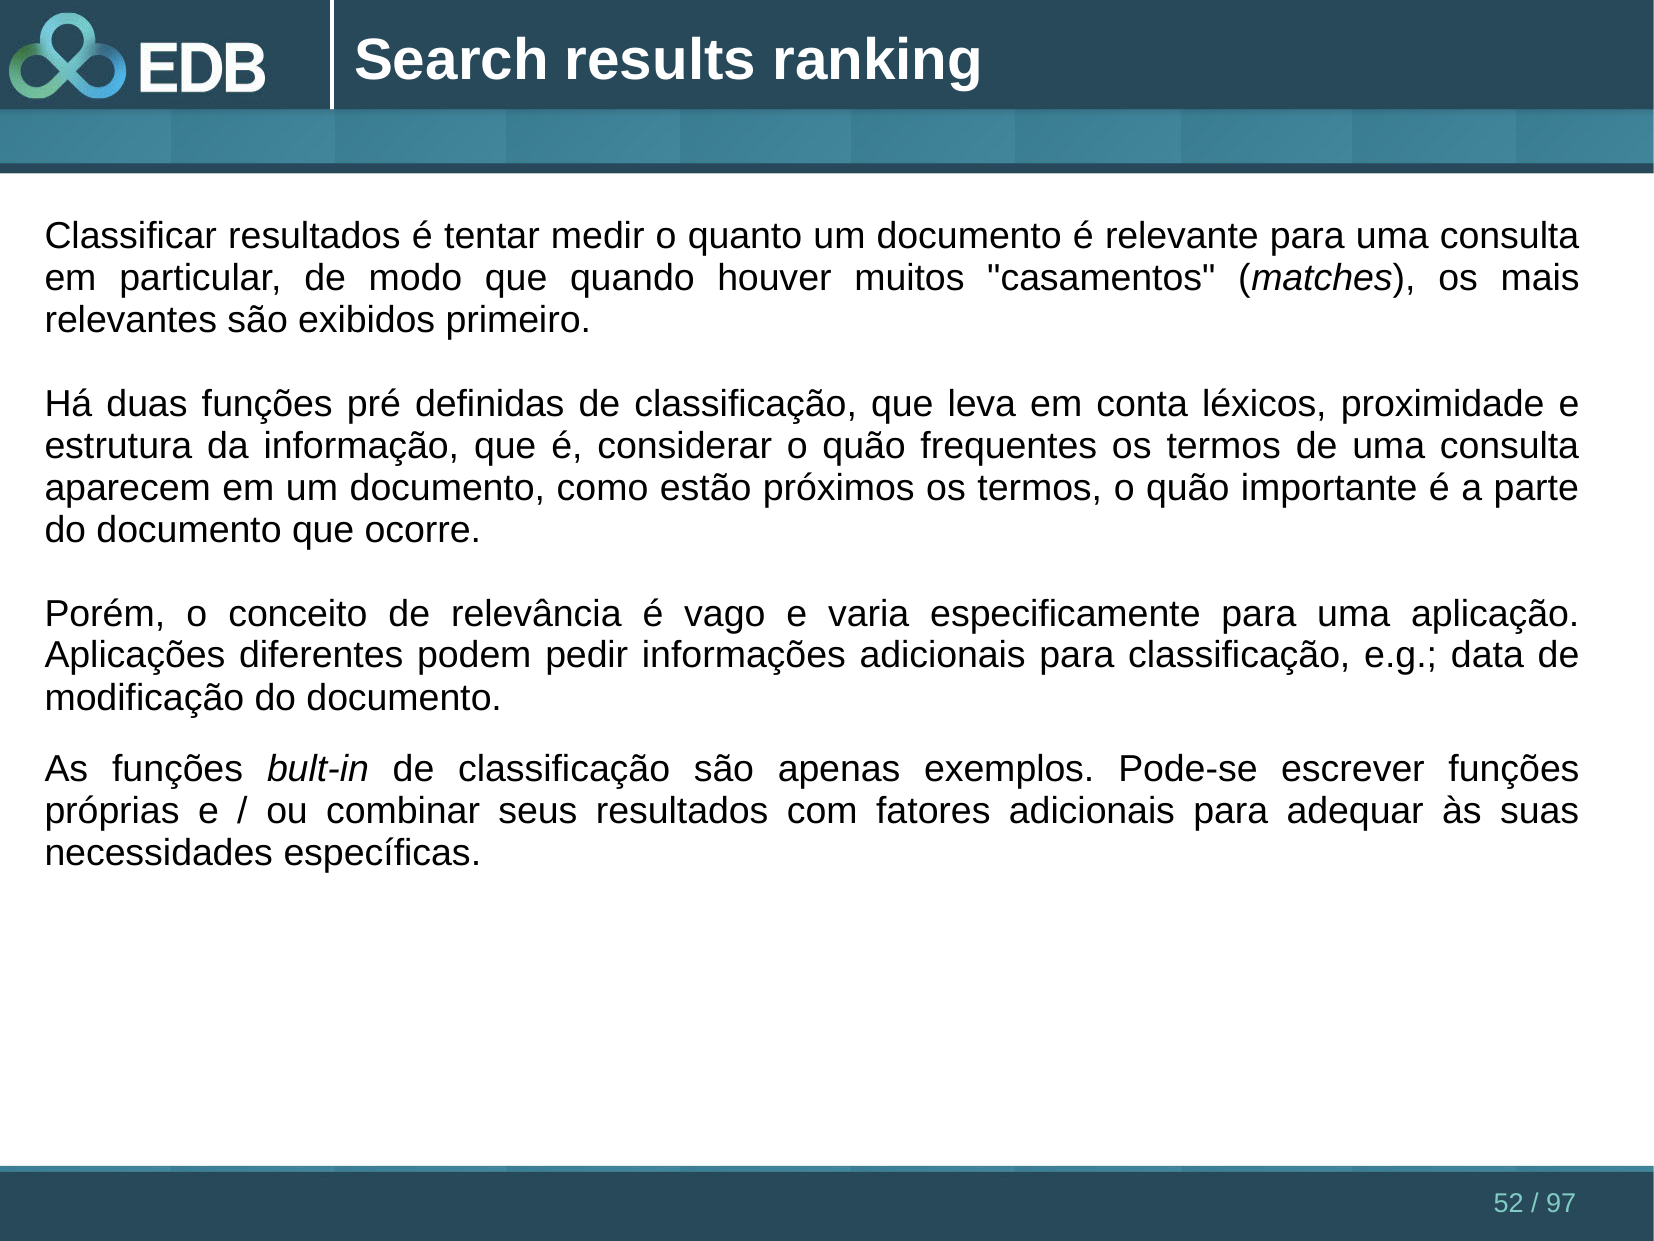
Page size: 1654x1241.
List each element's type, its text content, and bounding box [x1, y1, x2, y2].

text_box Classificar resultados é tentar medir o quanto um documento é relevante para uma consulta em particular, de modo que quando houver muitos "casamentos" (matches), os mais relevantes são exibidos primeiro. Há duas funções pré definidas de classificação, que leva em conta léxicos, proximidade e estrutura da informação, que é, considerar o quão frequentes os termos de uma consulta aparecem em um documento, como estão próximos os termos, o quão importante é a parte do documento que ocorre. Porém, o conceito de relevância é vago e varia especificamente para uma aplicação. Aplicações diferentes podem pedir informações adicionais para classificação, e.g.; data de modificação do documento. As funções bult-in de classificação são apenas exemplos. Pode-se escrever funções próprias e / ou combinar seus resultados com fatores adicionais para adequar às suas necessidades específicas. [29, 206, 1595, 881]
title Search results ranking [354, 0, 1625, 125]
picture [0, 0, 1654, 1241]
